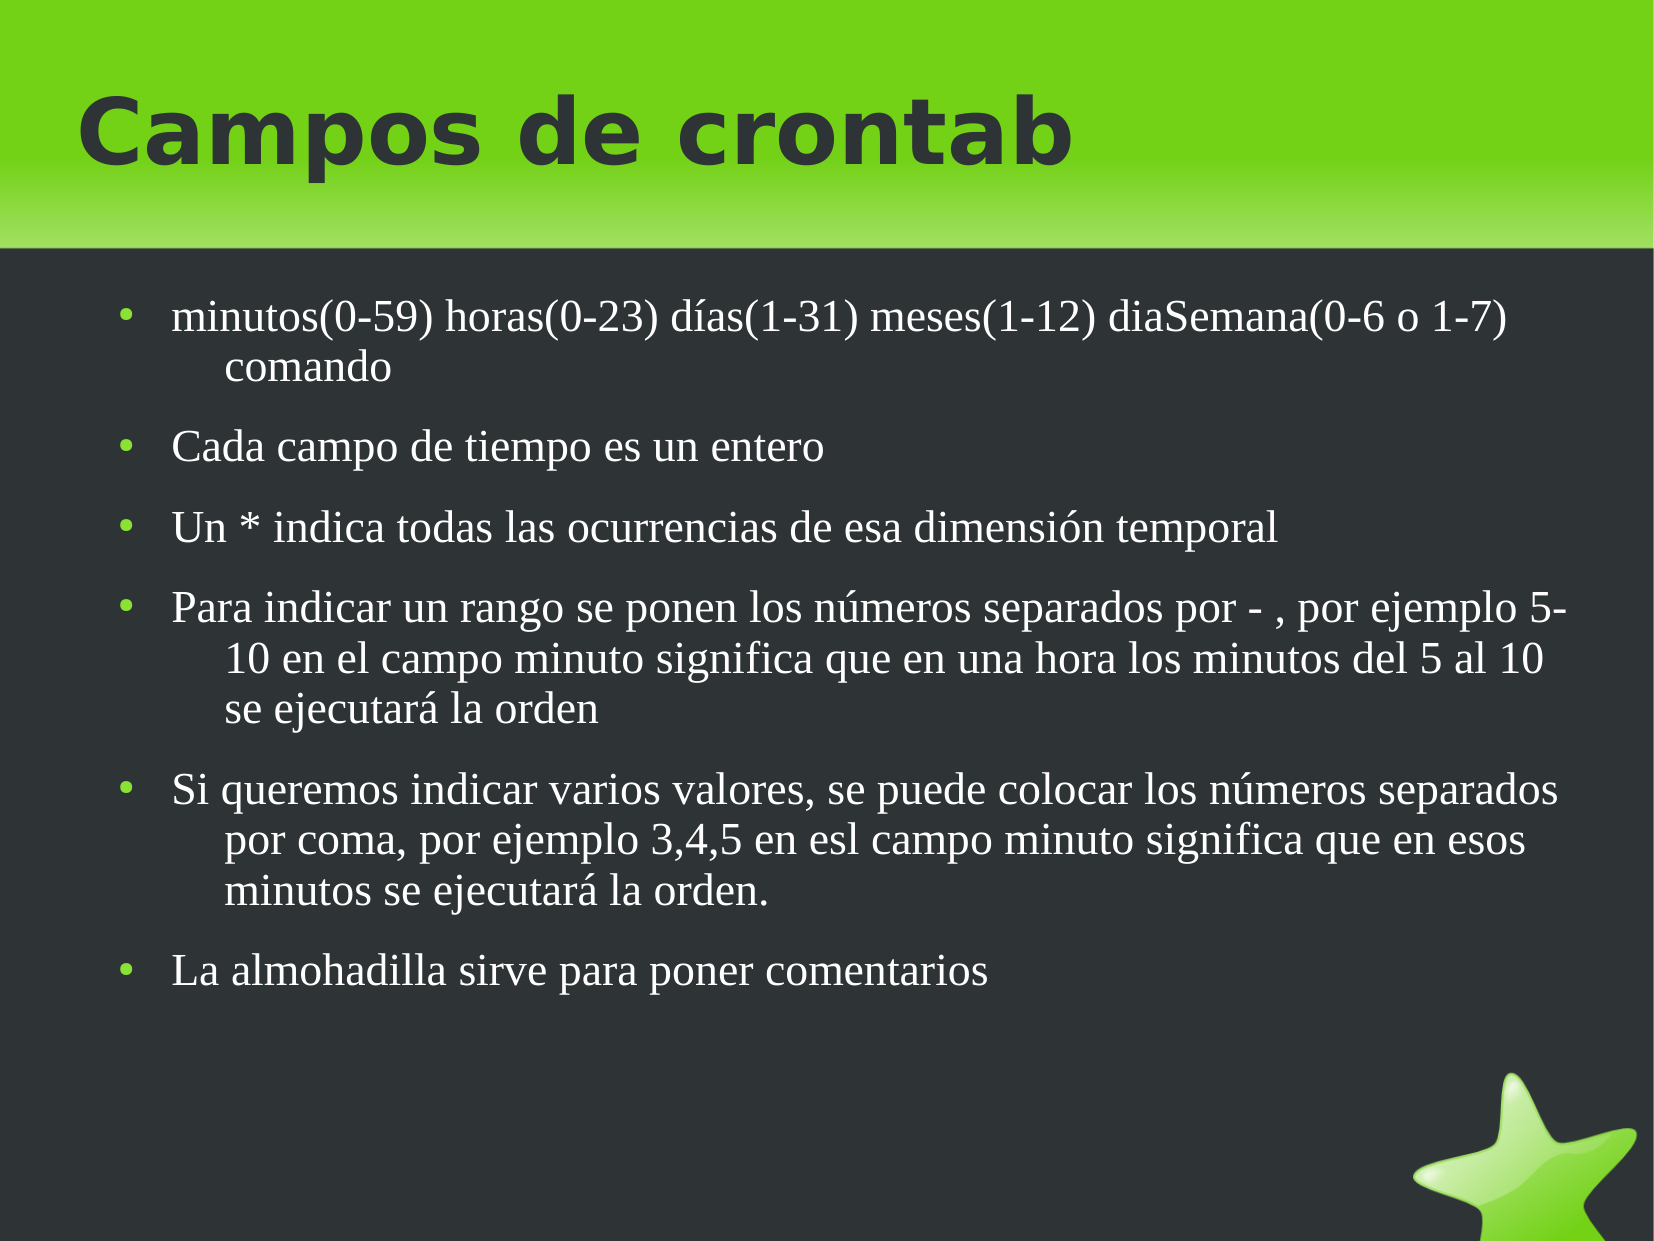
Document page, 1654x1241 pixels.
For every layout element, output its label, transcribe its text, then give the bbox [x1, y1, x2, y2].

title Campos de crontab [76, 29, 1565, 237]
list minutos(0-59) horas(0-23) días(1-31) meses(1-12) diaSemana(0-6 o 1-7) comando Cada campo de tiempo es un entero Un * indica todas las ocurrencias de esa dimensión temporal Para indicar un rango se ponen los números separados por - , por ejemplo 5-10 en el campo minuto significa que en una hora los minutos del 5 al 10 se ejecutará la orden Si queremos indicar varios valores, se puede colocar los números separados por coma, por ejemplo 3,4,5 en esl campo minuto significa que en esos minutos se ejecutará la orden. La almohadilla sirve para poner comentarios [82, 290, 1571, 1049]
picture [0, 0, 1654, 1241]
